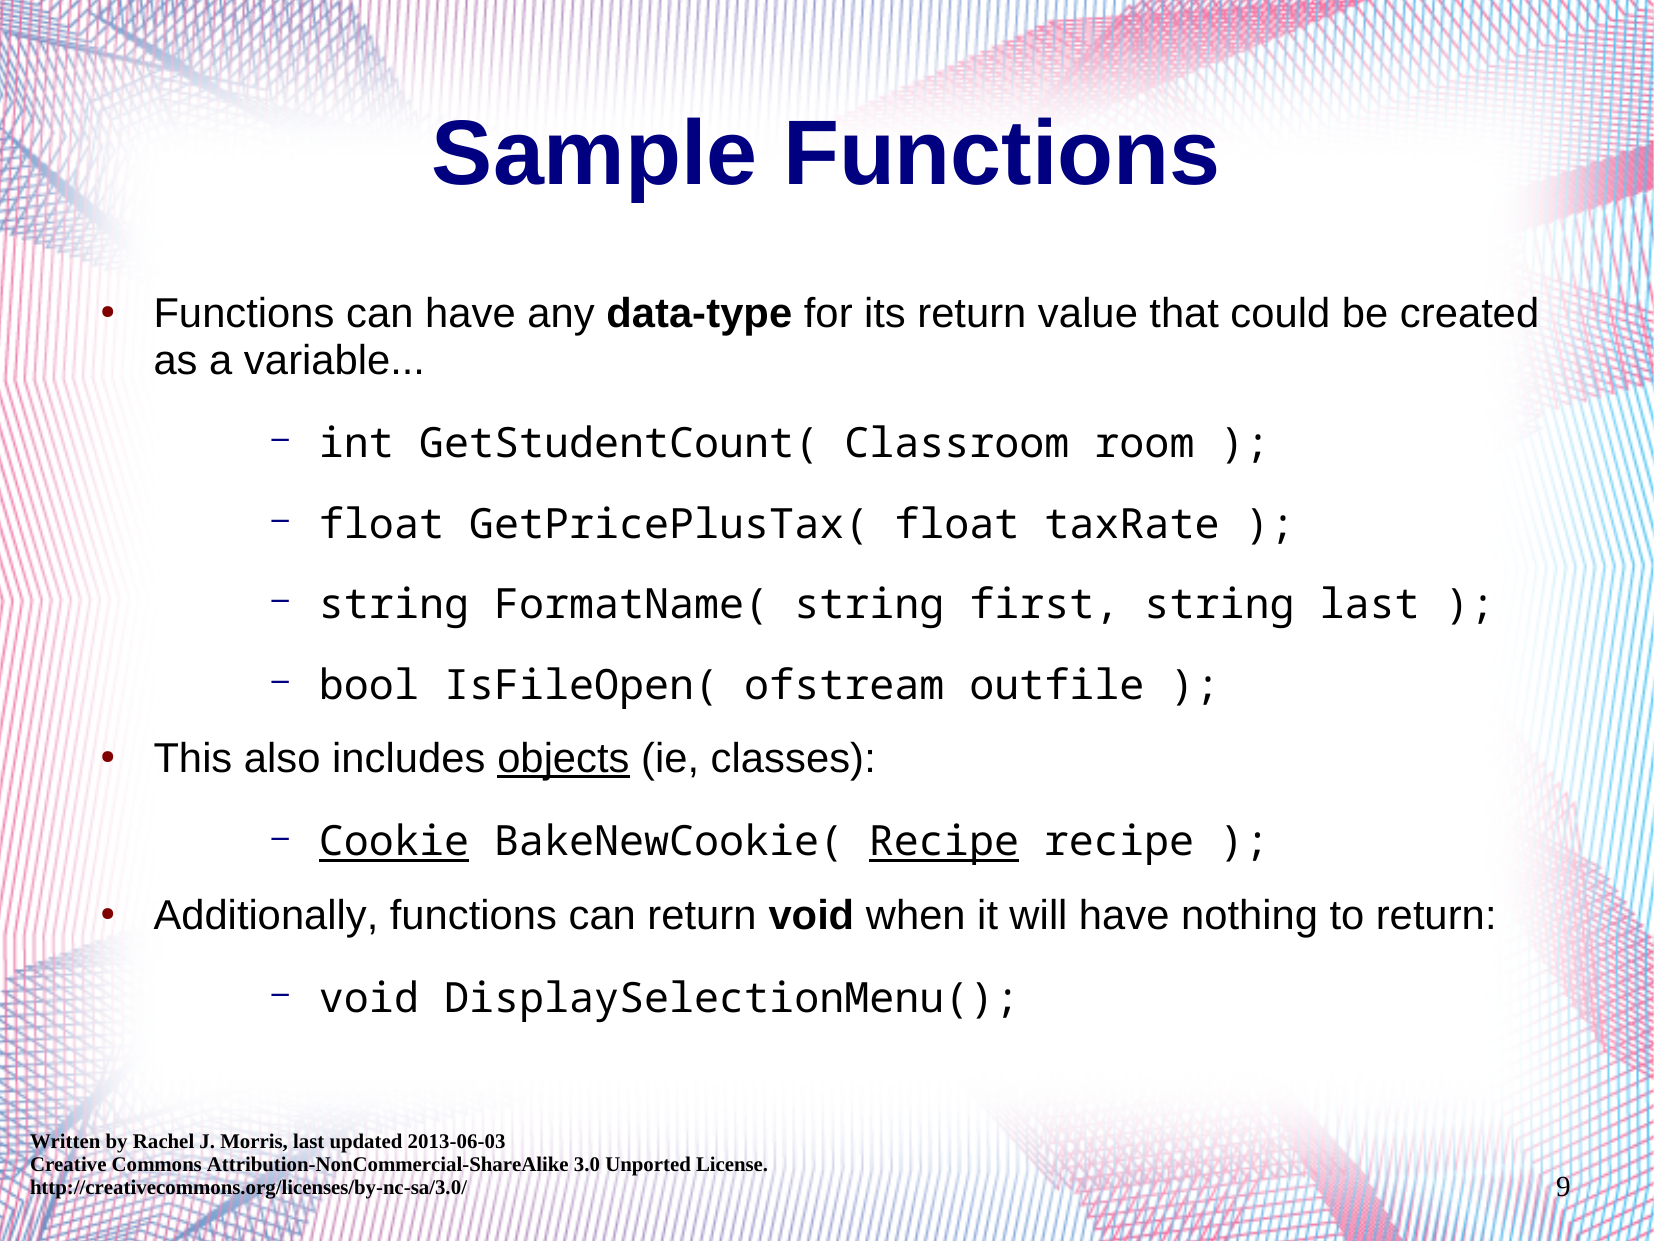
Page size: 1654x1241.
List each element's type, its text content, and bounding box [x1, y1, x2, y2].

picture [0, 0, 1654, 1241]
list Functions can have any data-type for its return value that could be created as a variable... int GetStudentCount( Classroom room ); float GetPricePlusTax( float taxRate ); string FormatName( string first, string last ); bool IsFileOpen( ofstream outfile ); This also includes objects (ie, classes): Cookie BakeNewCookie( Recipe recipe ); Additionally, functions can return void when it will have nothing to return: void DisplaySelectionMenu(); [82, 290, 1571, 1010]
title Sample Functions [82, 49, 1571, 257]
